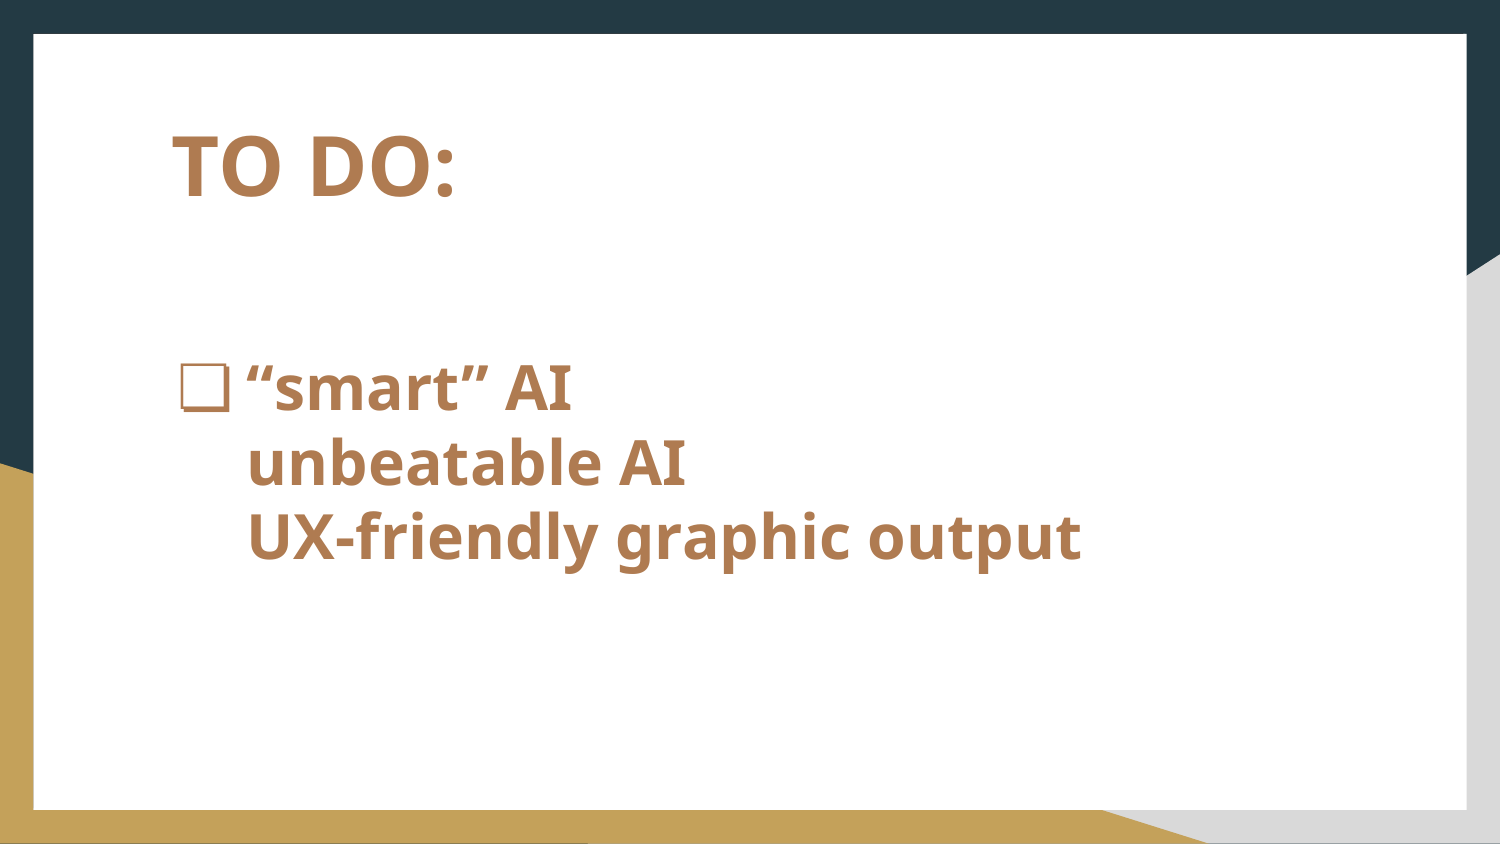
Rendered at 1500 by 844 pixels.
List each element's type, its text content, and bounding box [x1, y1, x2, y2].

title TO DO: [156, 98, 1388, 255]
title “smart” AI unbeatable AI UX-friendly graphic output [156, 332, 1388, 490]
